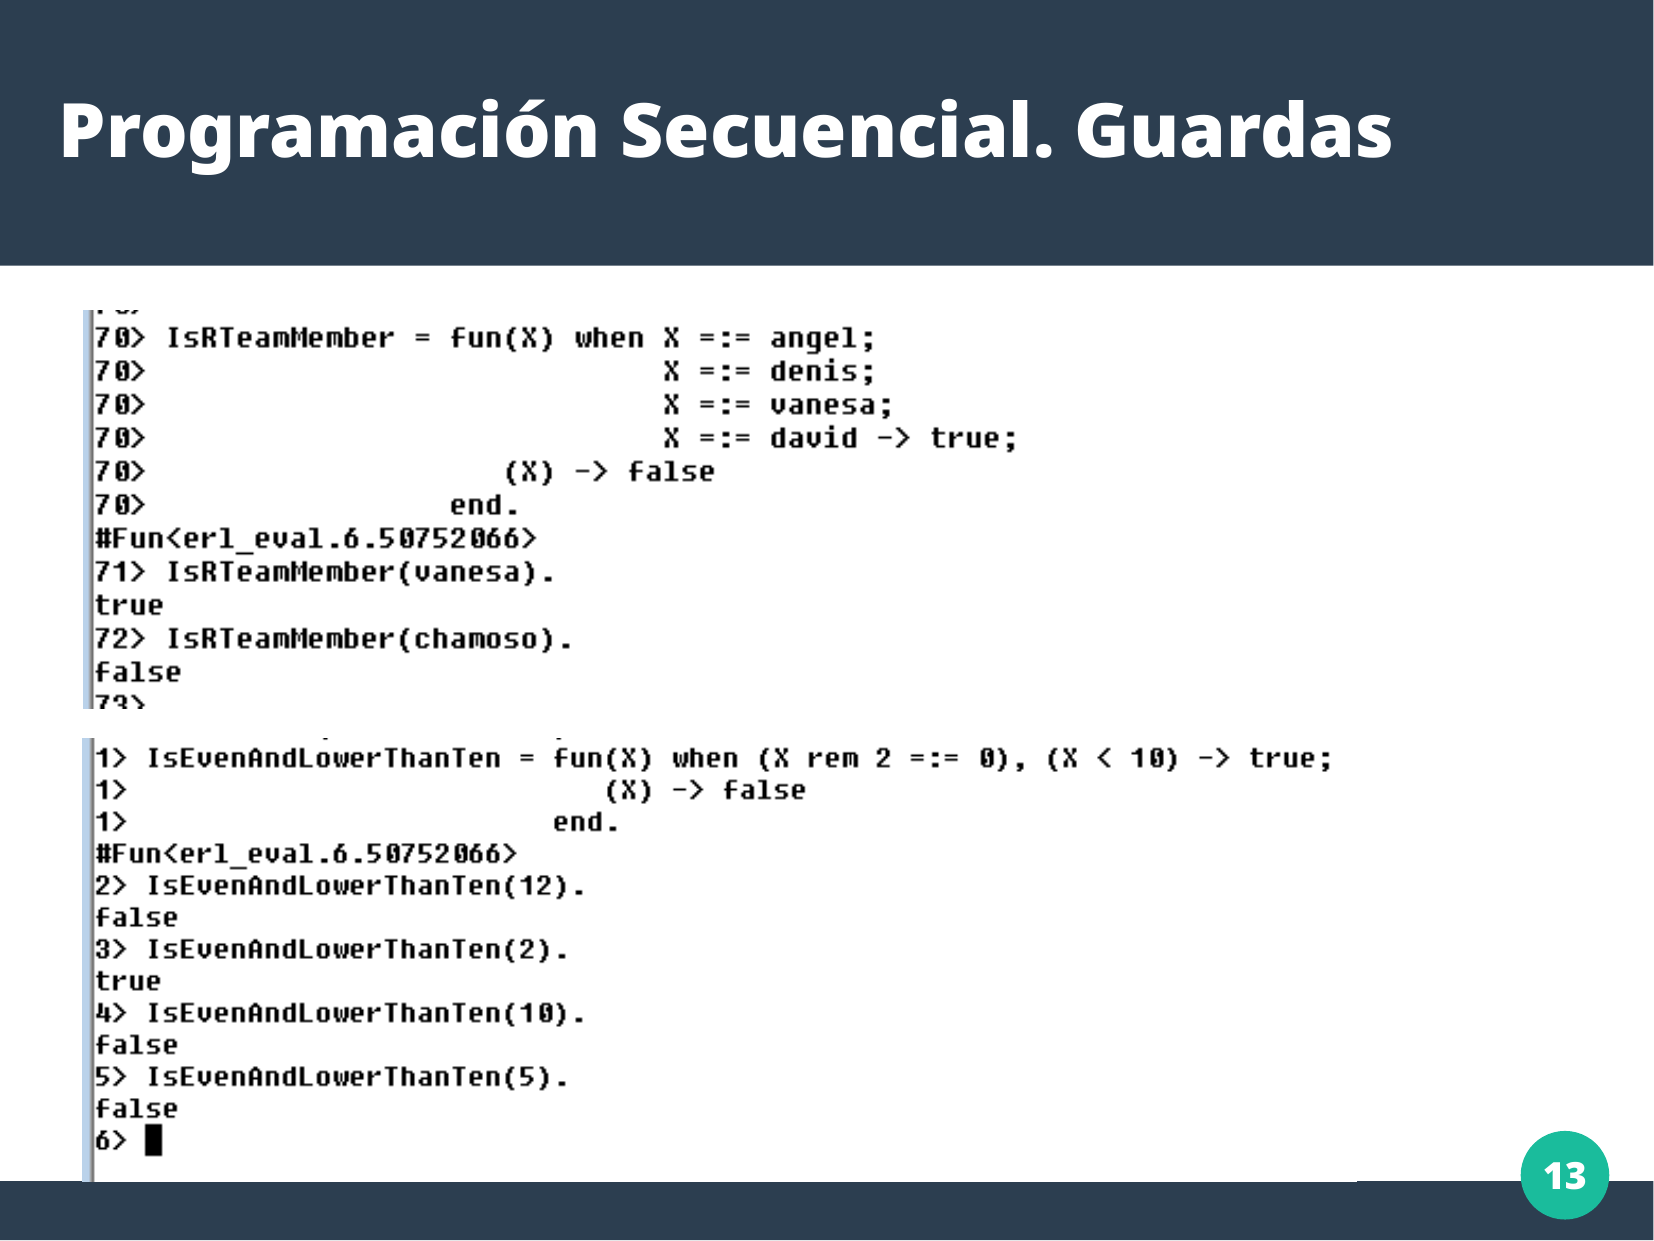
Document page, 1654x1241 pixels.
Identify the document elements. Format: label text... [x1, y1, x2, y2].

picture [83, 310, 1099, 709]
picture [82, 738, 1357, 1182]
list [59, 324, 1595, 1152]
title Programación Secuencial. Guardas [59, 49, 1595, 207]
